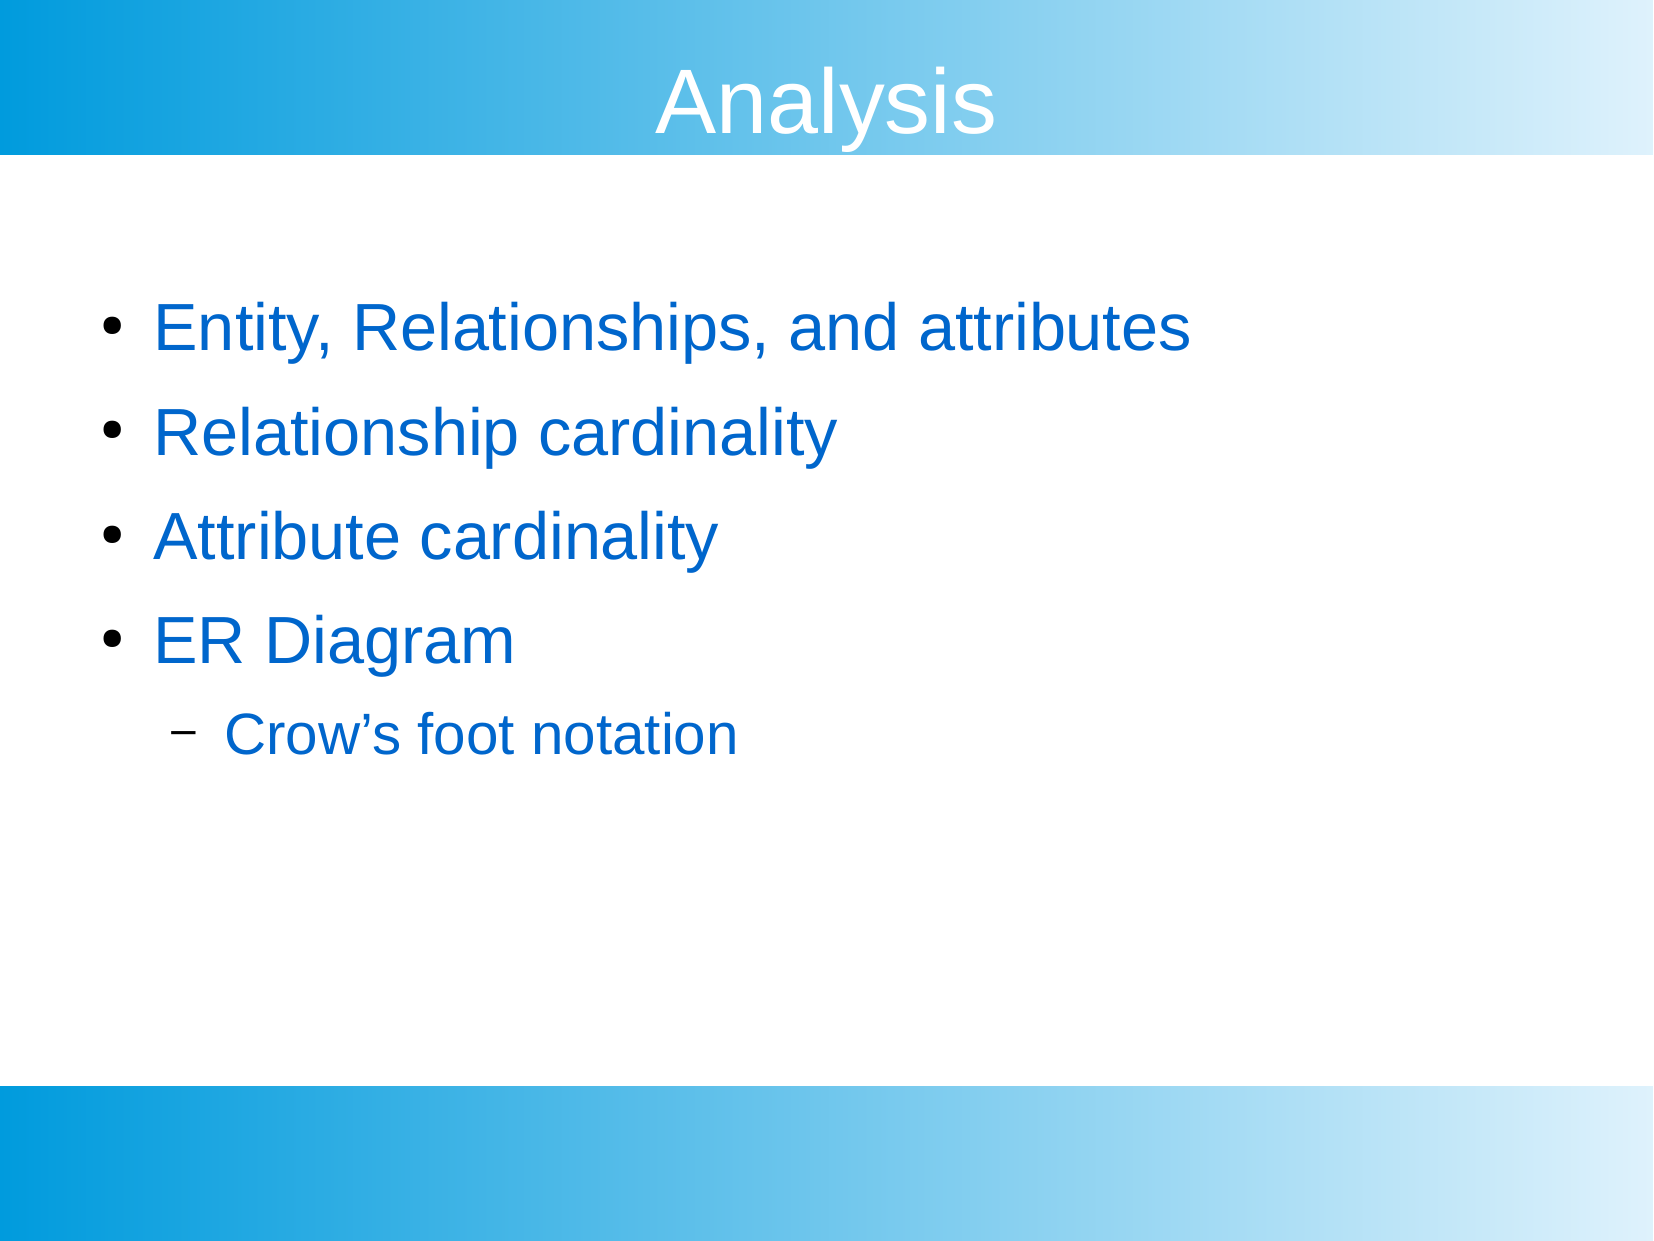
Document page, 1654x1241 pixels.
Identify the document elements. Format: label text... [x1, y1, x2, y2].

title Analysis [82, 49, 1571, 155]
list Entity, Relationships, and attributes Relationship cardinality Attribute cardinality ER Diagram Crow’s foot notation [82, 290, 1571, 1010]
